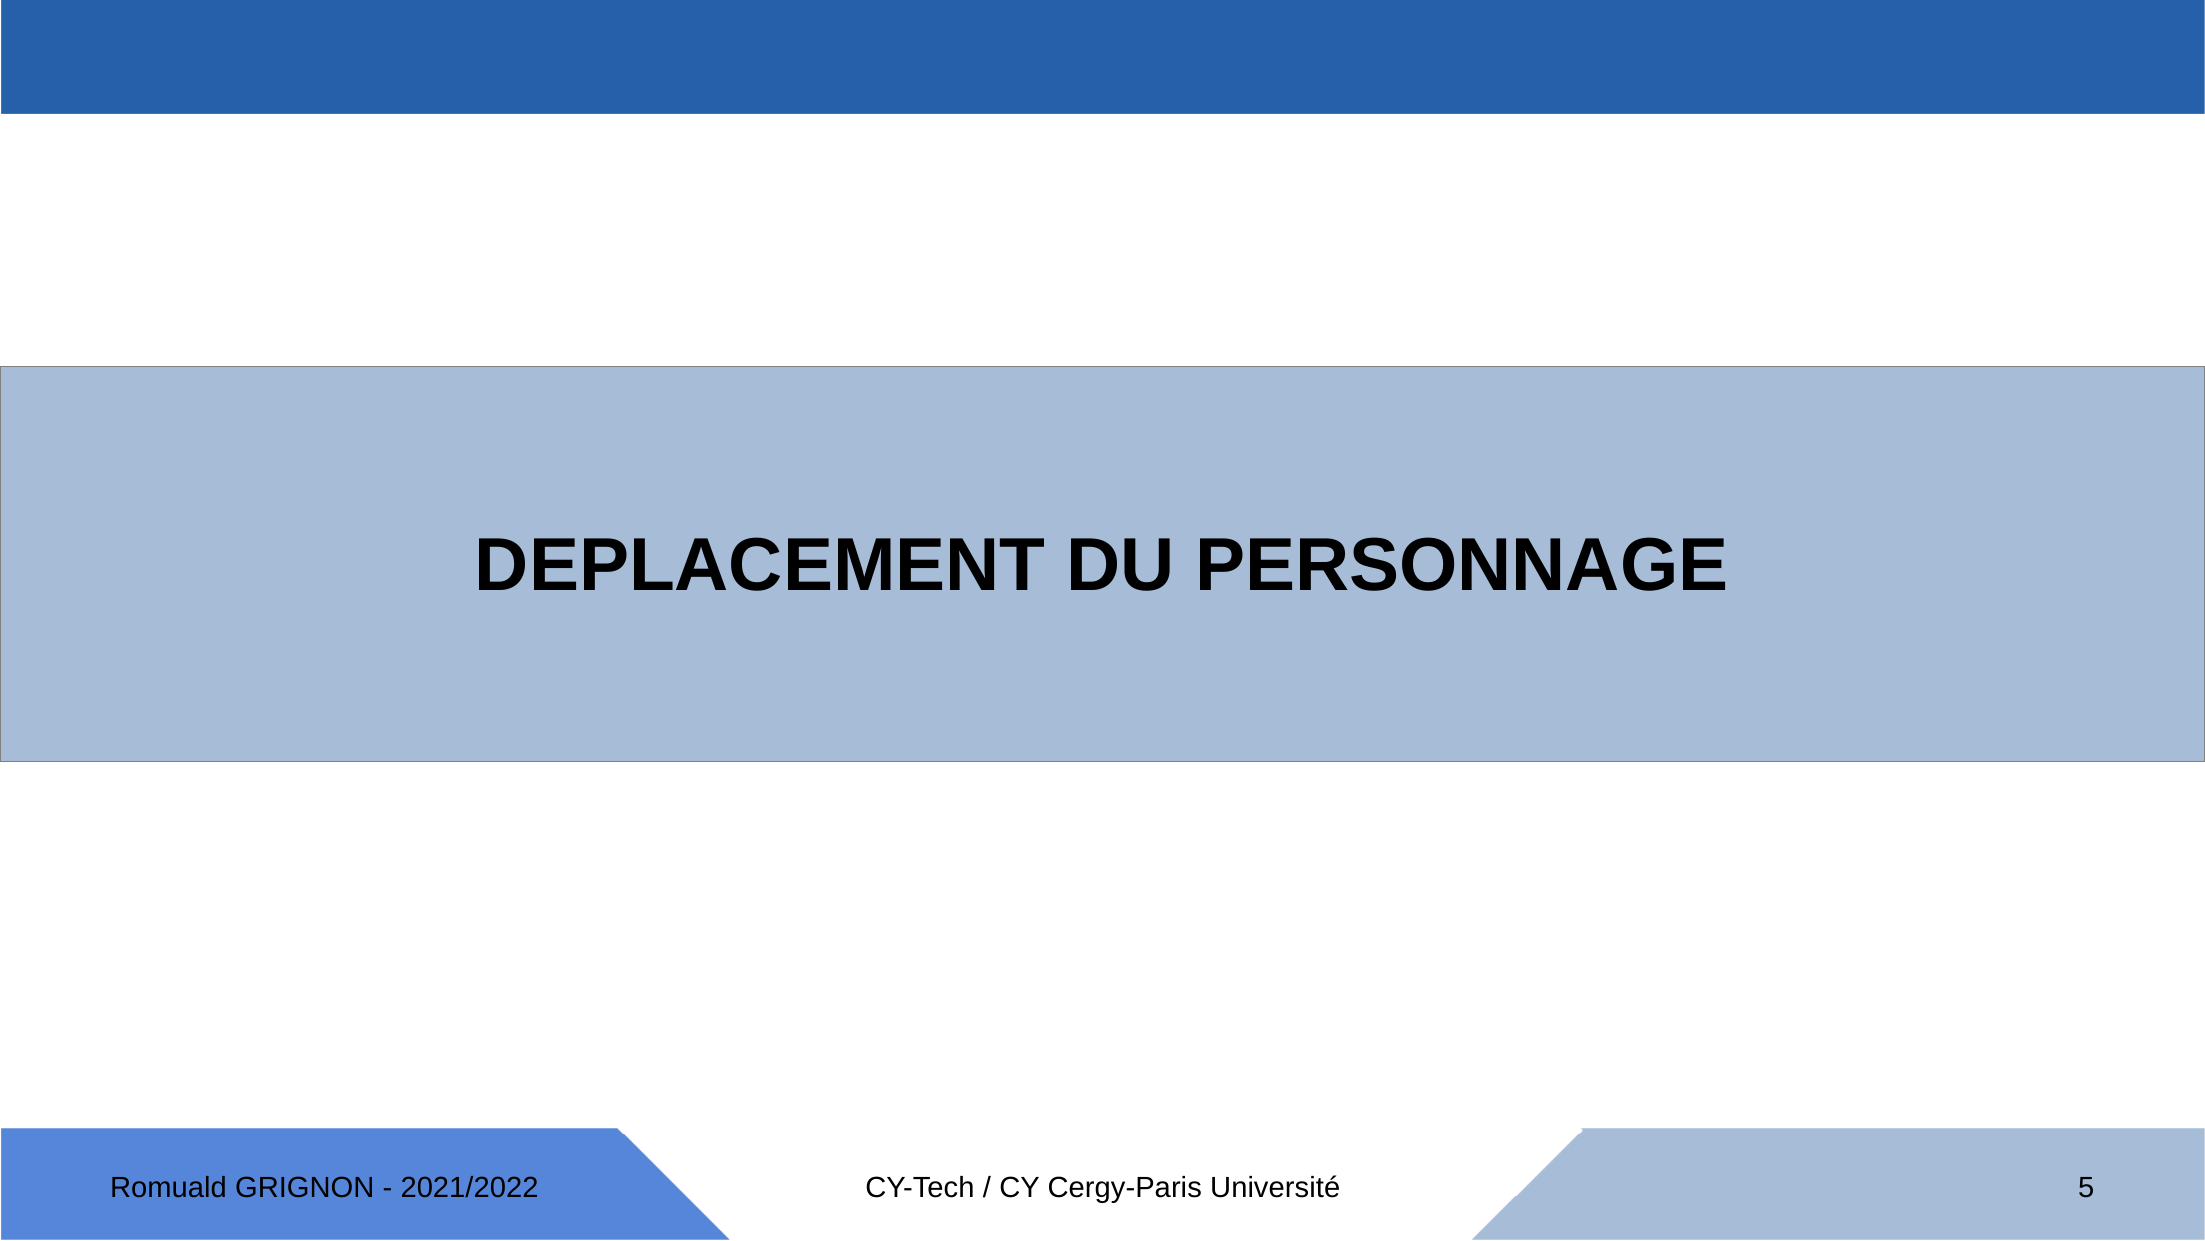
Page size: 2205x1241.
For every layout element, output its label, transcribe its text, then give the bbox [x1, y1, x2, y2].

text_box DEPLACEMENT DU PERSONNAGE [0, 366, 2205, 762]
picture [0, 762, 2205, 1241]
picture [0, 0, 2205, 366]
